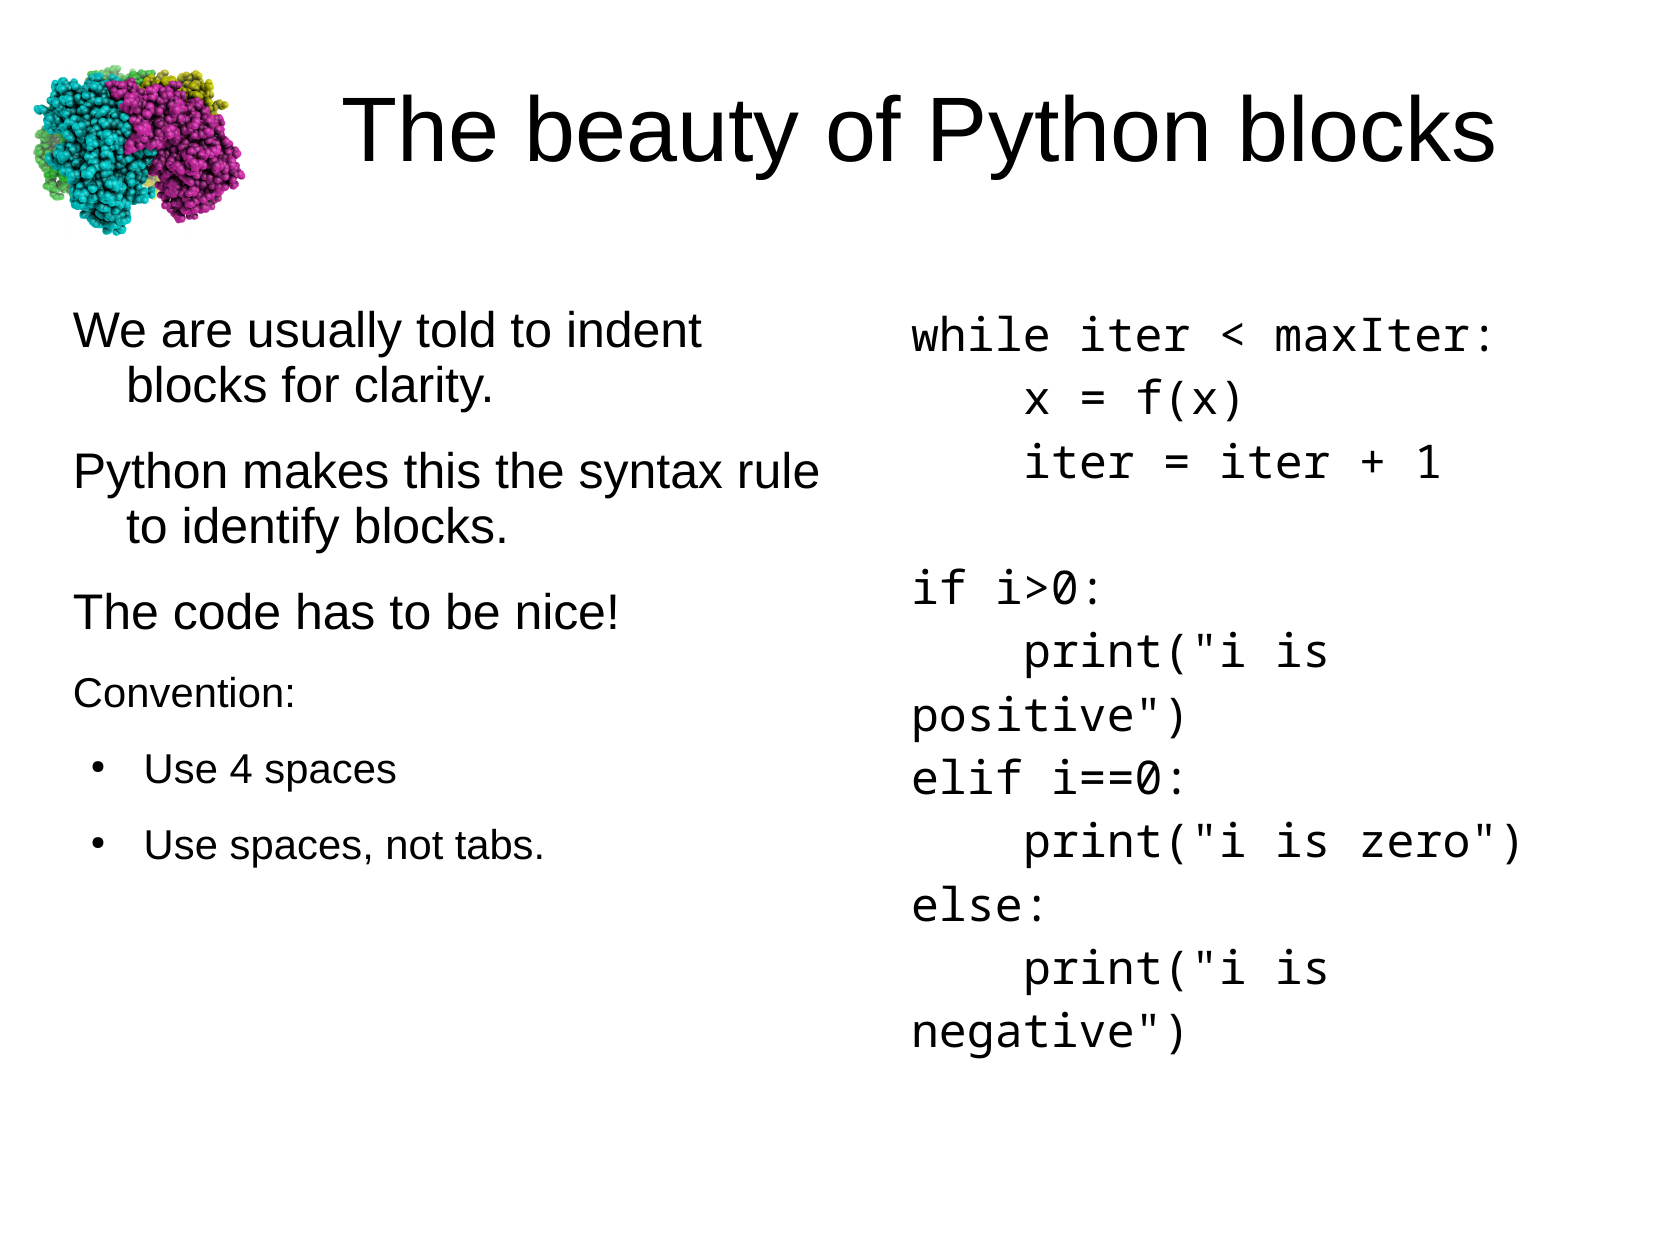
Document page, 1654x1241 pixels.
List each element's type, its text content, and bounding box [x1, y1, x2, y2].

list We are usually told to indent blocks for clarity. Python makes this the syntax rule to identify blocks. The code has to be nice! Convention: Use 4 spaces Use spaces, not tabs. [55, 302, 843, 1106]
picture [27, 59, 253, 240]
list while iter < maxIter: x = f(x) iter = iter + 1 if i>0: print("i is positive") elif i==0: print("i is zero") else: print("i is negative") [845, 302, 1576, 1106]
title The beauty of Python blocks [270, 25, 1571, 233]
